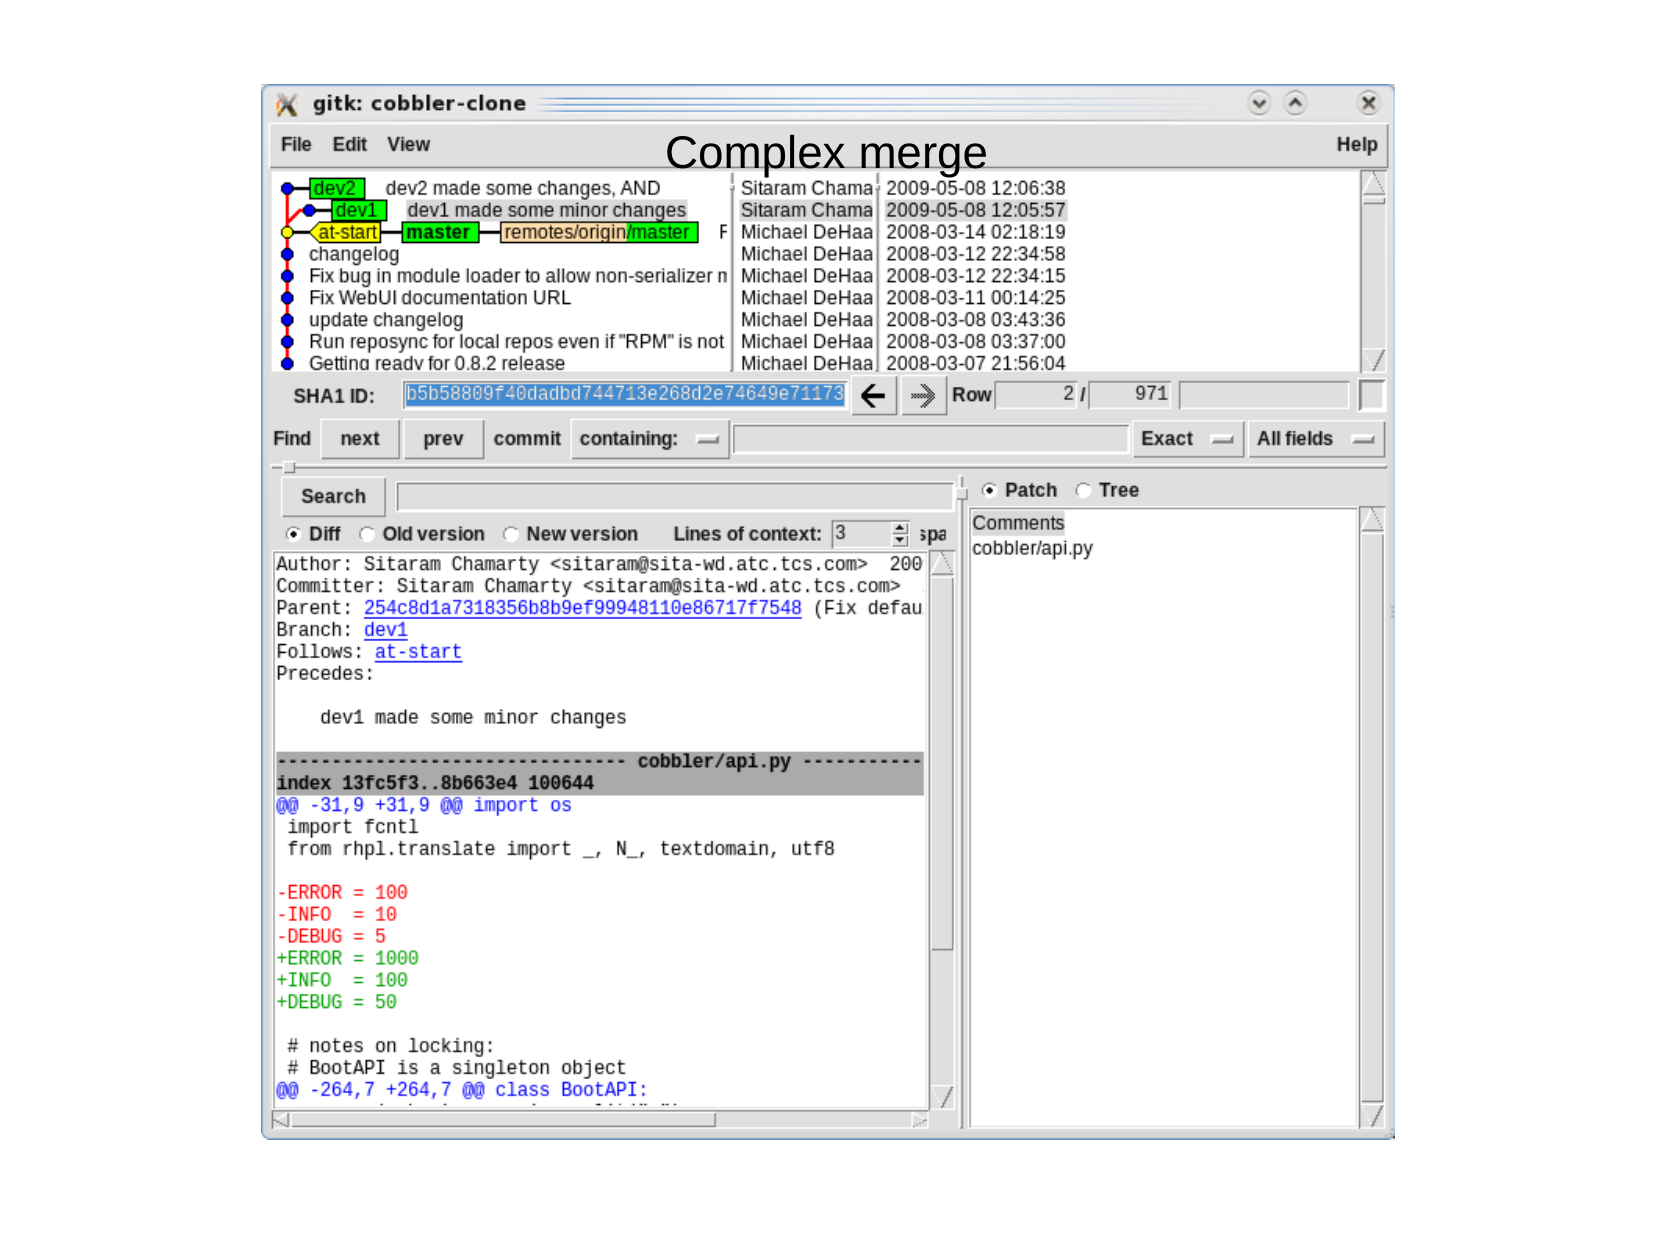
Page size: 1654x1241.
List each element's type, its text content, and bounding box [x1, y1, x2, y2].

picture [261, 250, 1395, 1140]
title Complex merge [82, 56, 1571, 250]
